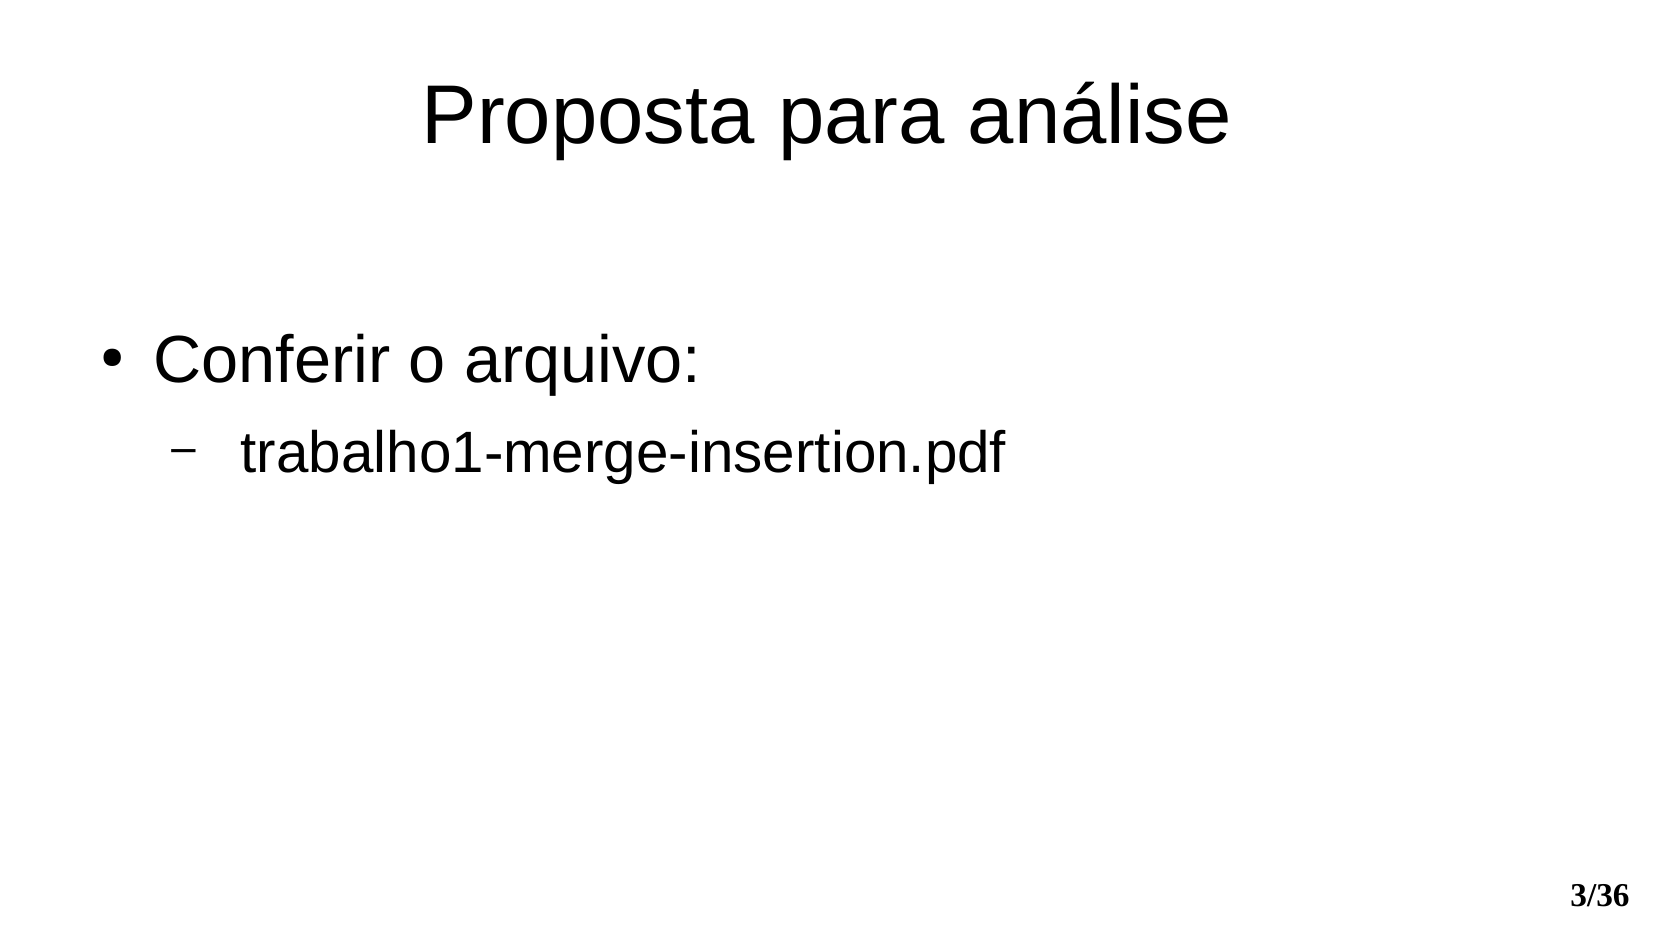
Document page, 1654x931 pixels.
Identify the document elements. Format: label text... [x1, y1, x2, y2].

title Proposta para análise [82, 37, 1571, 193]
list Conferir o arquivo: trabalho1-merge-insertion.pdf [82, 217, 1571, 757]
